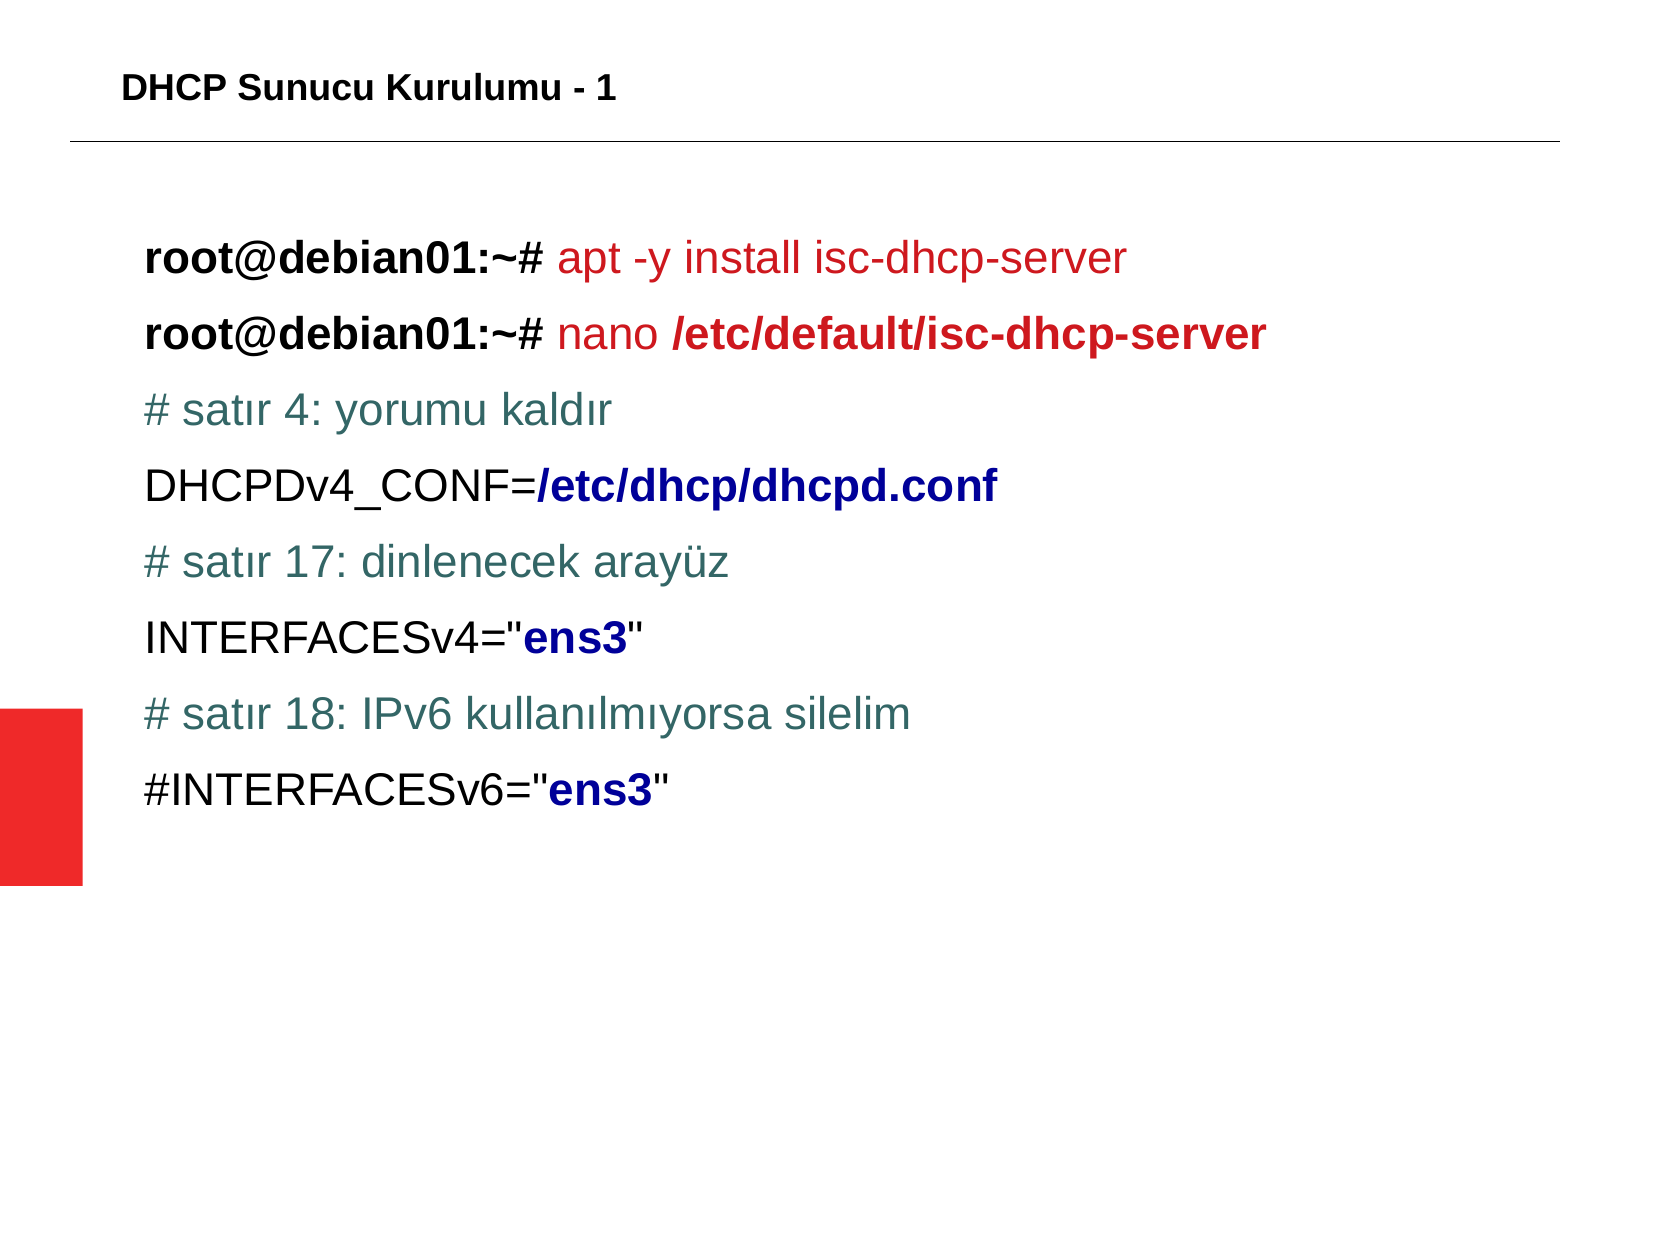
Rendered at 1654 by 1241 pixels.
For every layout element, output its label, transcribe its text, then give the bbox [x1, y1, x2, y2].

text_box root@debian01:~# apt -y install isc-dhcp-server root@debian01:~# nano /etc/default/isc-dhcp-server # satır 4: yorumu kaldır DHCPDv4_CONF=/etc/dhcp/dhcpd.conf # satır 17: dinlenecek arayüz INTERFACESv4="ens3" # satır 18: IPv6 kullanılmıyorsa silelim #INTERFACESv6="ens3" [129, 224, 1453, 1032]
text_box DHCP Sunucu Kurulumu - 1 [106, 59, 1536, 117]
